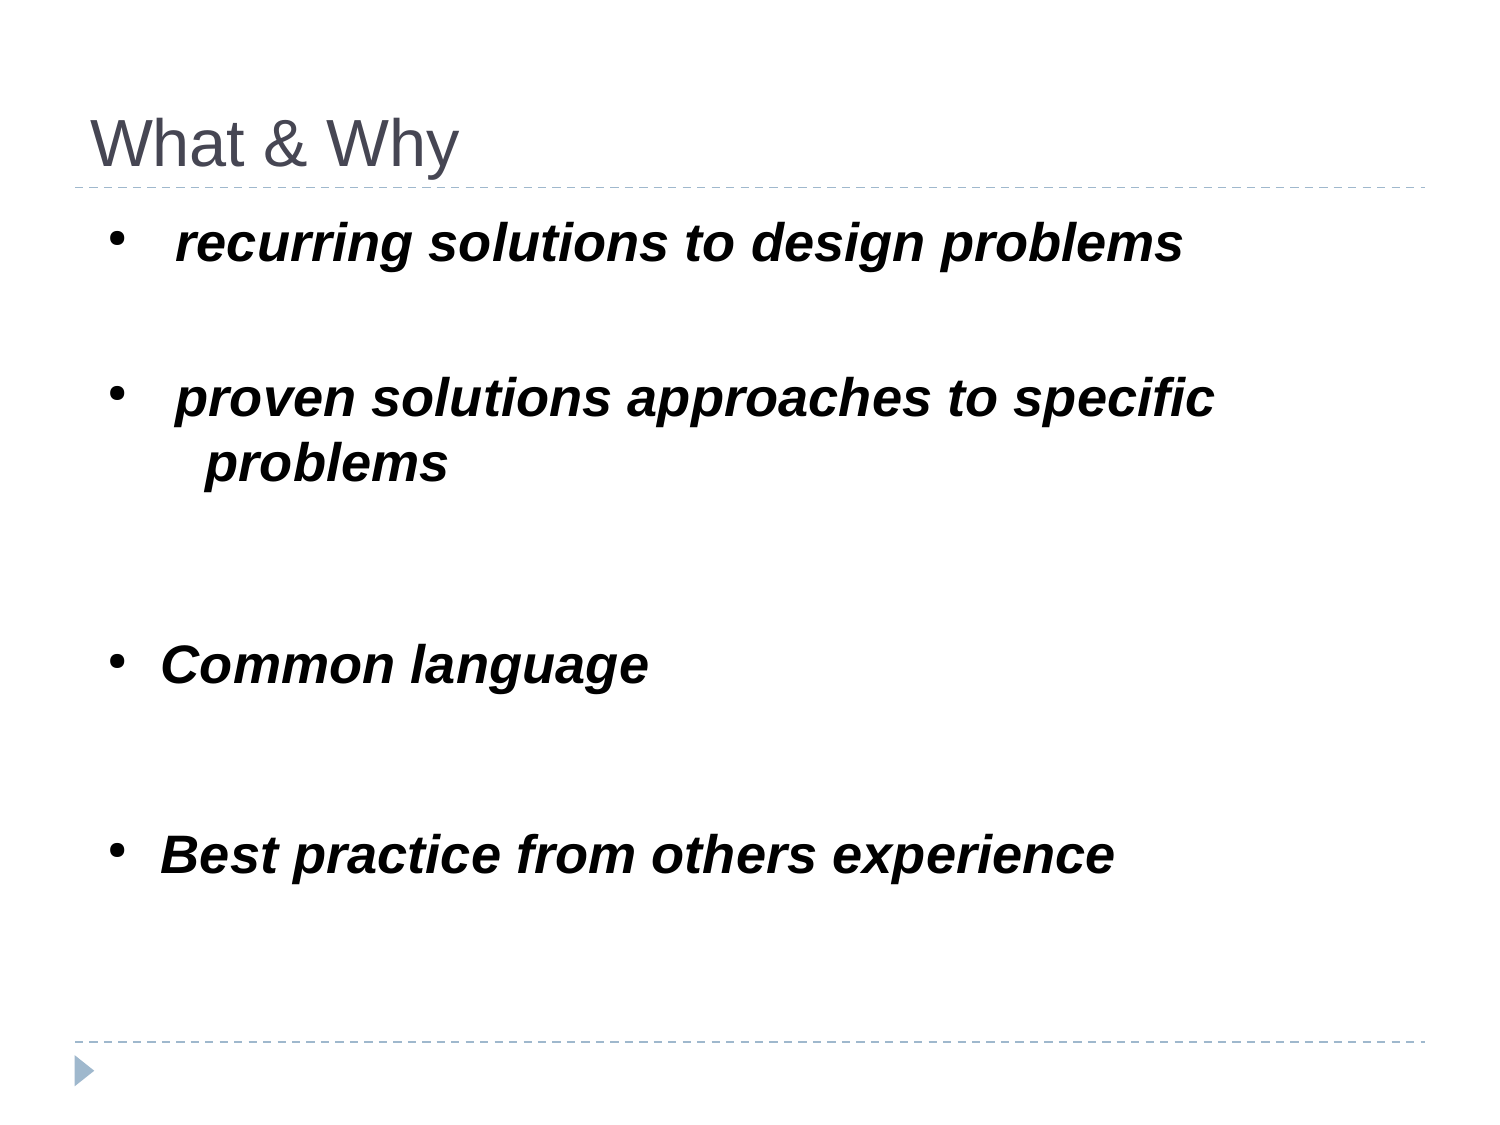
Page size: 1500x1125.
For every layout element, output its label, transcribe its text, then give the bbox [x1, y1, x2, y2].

list recurring solutions to design problems proven solutions approaches to specific problems Common language Best practice from others experience [75, 200, 1425, 1010]
title What & Why [75, 24, 1425, 188]
